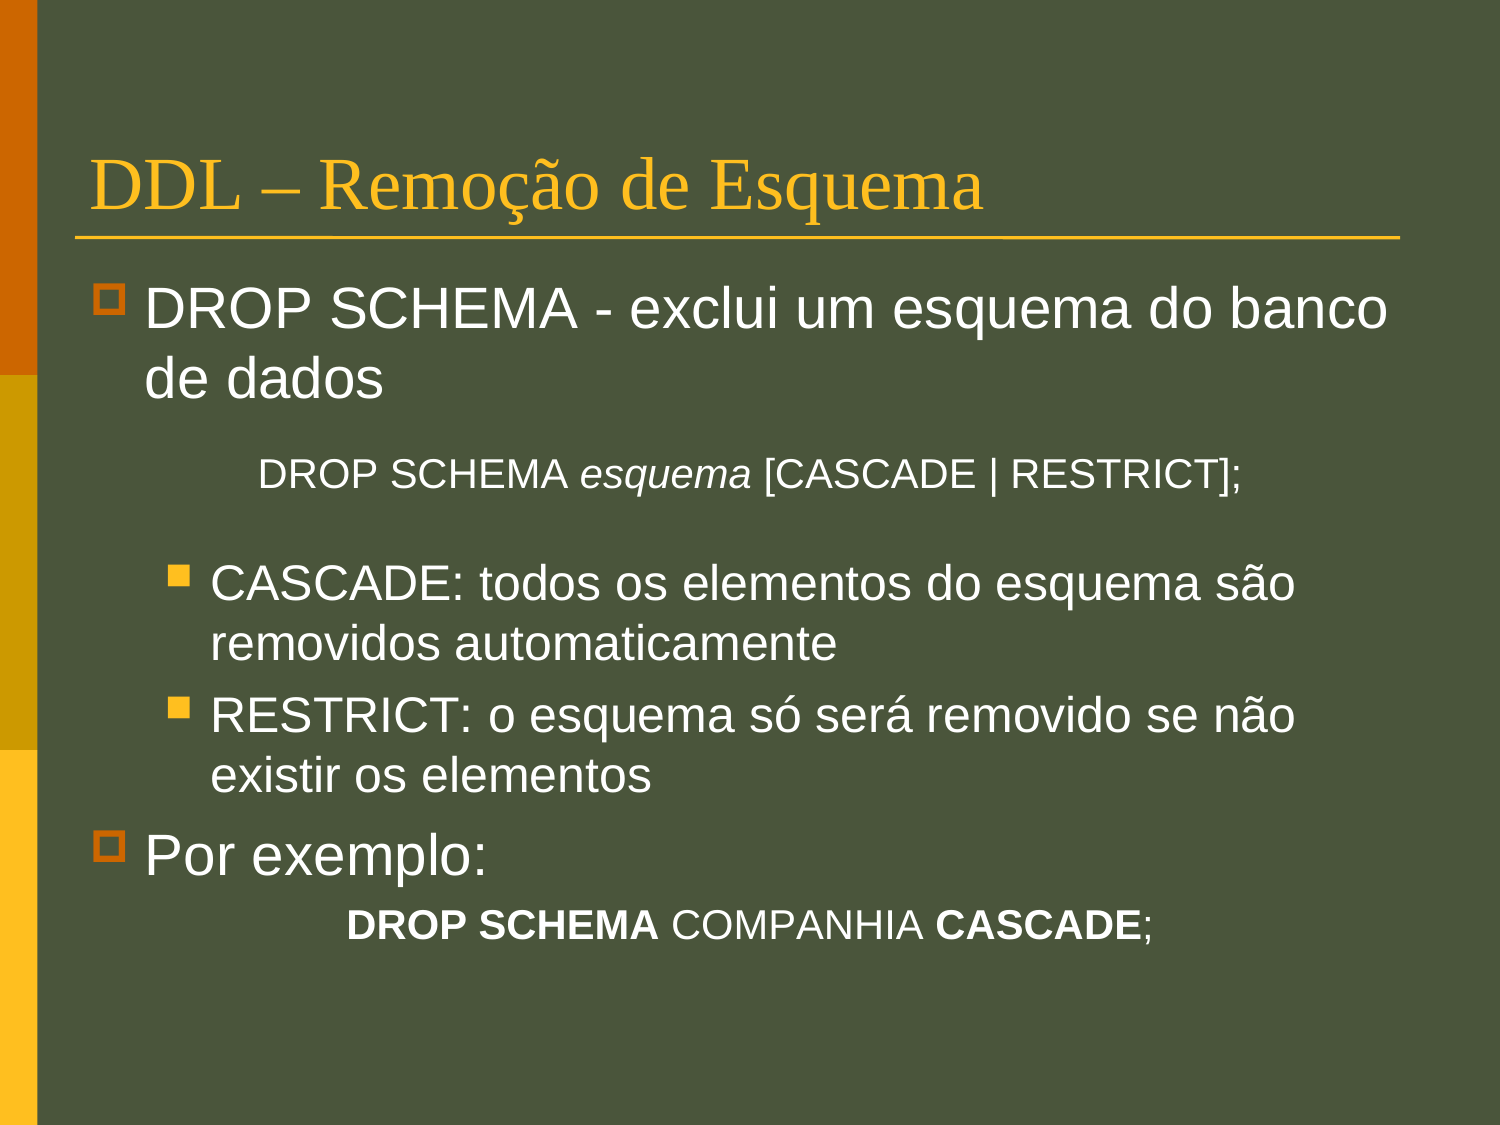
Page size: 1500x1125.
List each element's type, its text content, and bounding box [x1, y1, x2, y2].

title DDL – Remoção de Esquema [75, 45, 1426, 233]
list DROP SCHEMA - exclui um esquema do banco de dados DROP SCHEMA esquema [CASCADE | RESTRICT]; CASCADE: todos os elementos do esquema são removidos automaticamente RESTRICT: o esquema só será removido se não existir os elementos Por exemplo: DROP SCHEMA COMPANHIA CASCADE; [75, 262, 1426, 1006]
